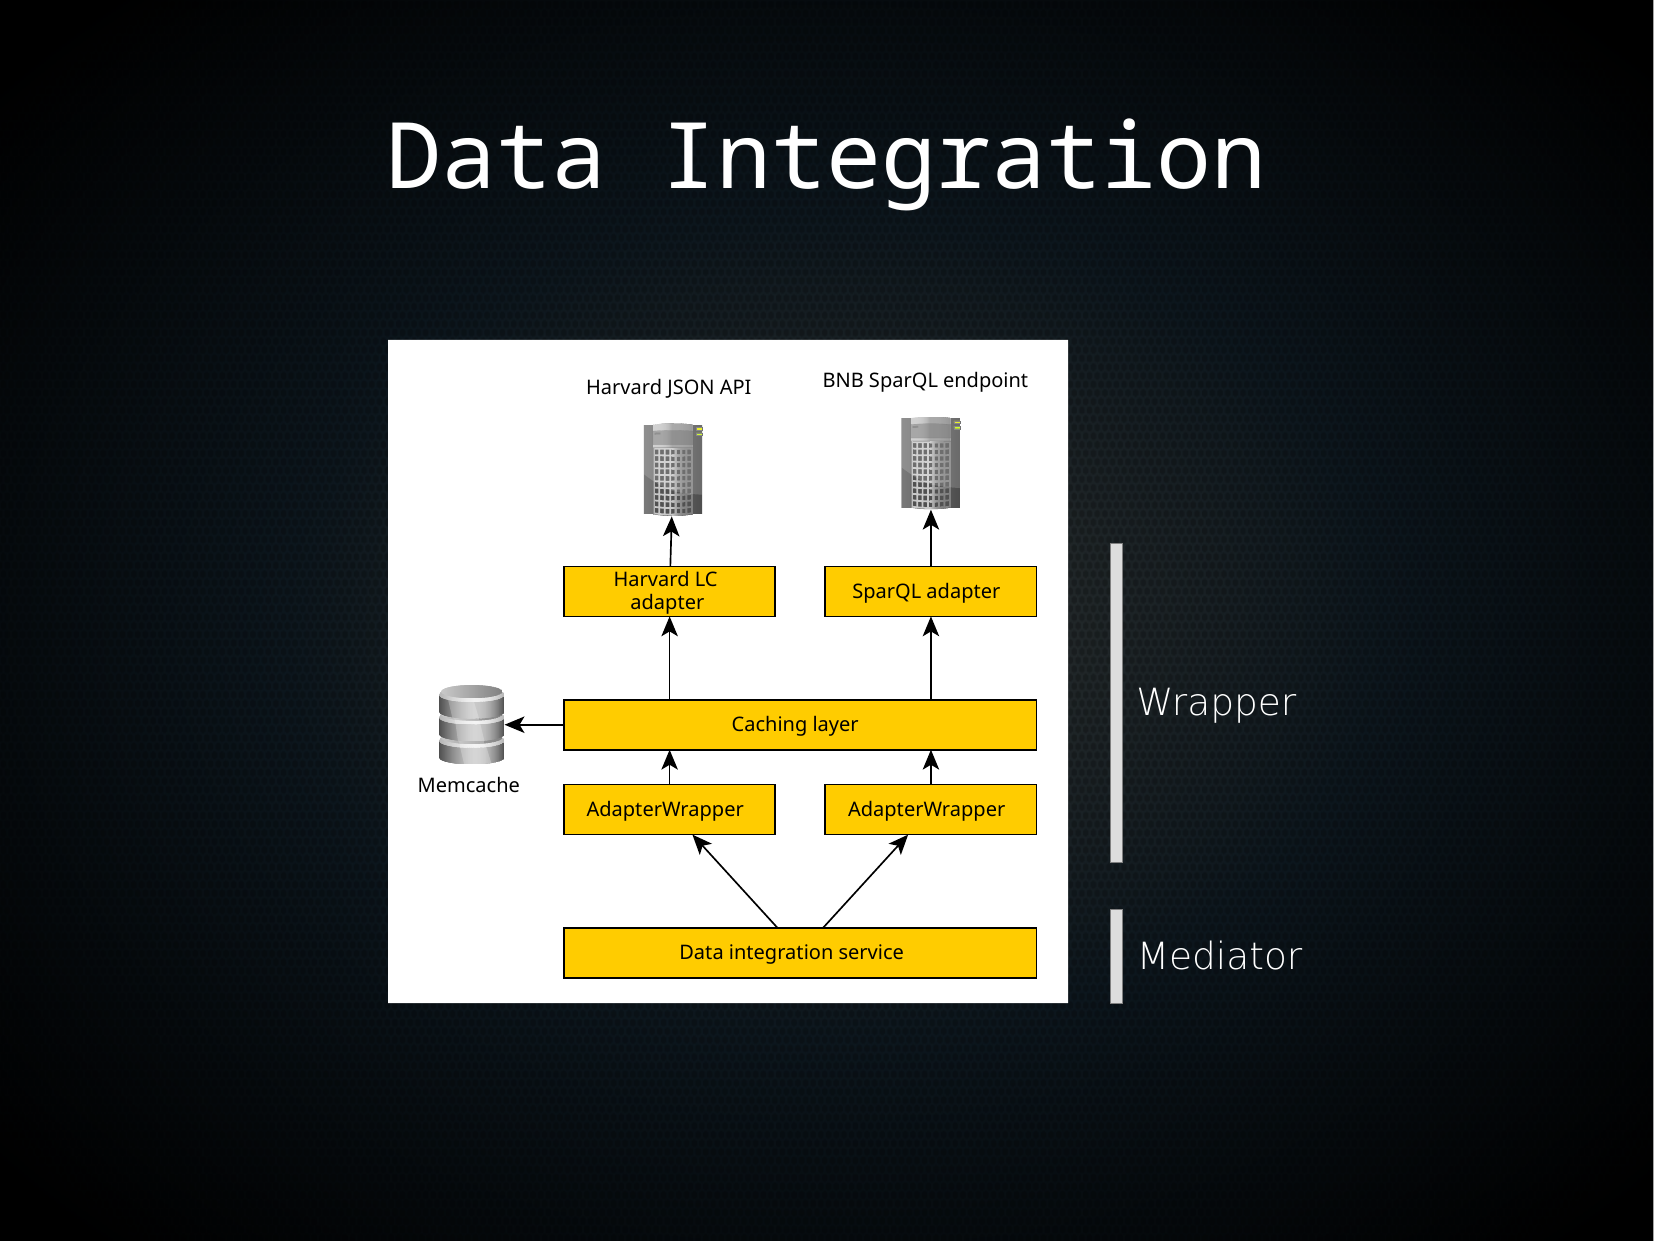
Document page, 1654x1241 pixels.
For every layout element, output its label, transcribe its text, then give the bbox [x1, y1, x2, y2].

picture [0, 0, 1654, 1241]
text_box [1110, 909, 1123, 1004]
text_box Wrapper [1123, 673, 1312, 733]
text_box Mediator [1123, 927, 1318, 986]
text_box [1110, 543, 1123, 863]
title Data Integration [82, 49, 1571, 257]
